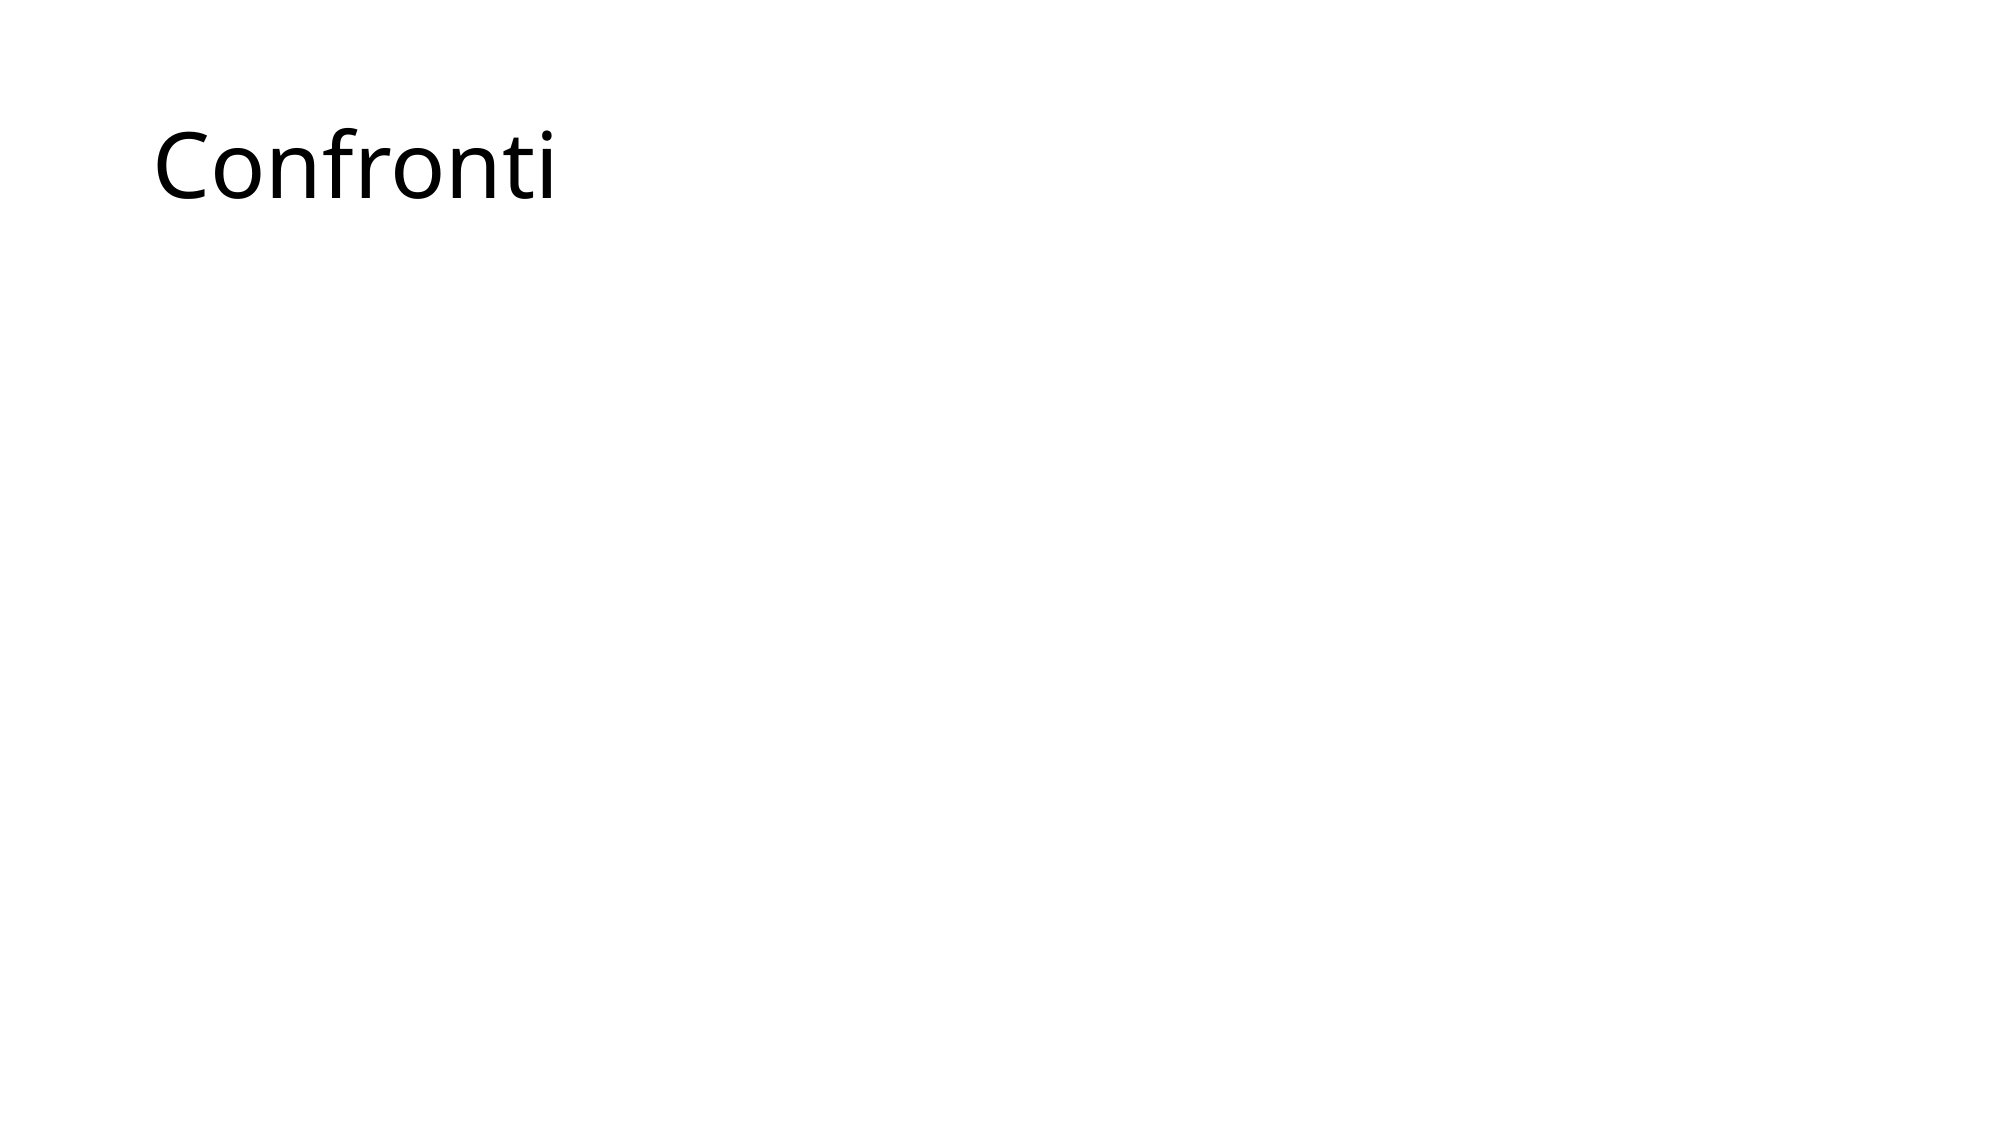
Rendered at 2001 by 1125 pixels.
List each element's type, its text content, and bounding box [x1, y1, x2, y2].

title Confronti [137, 59, 1863, 278]
